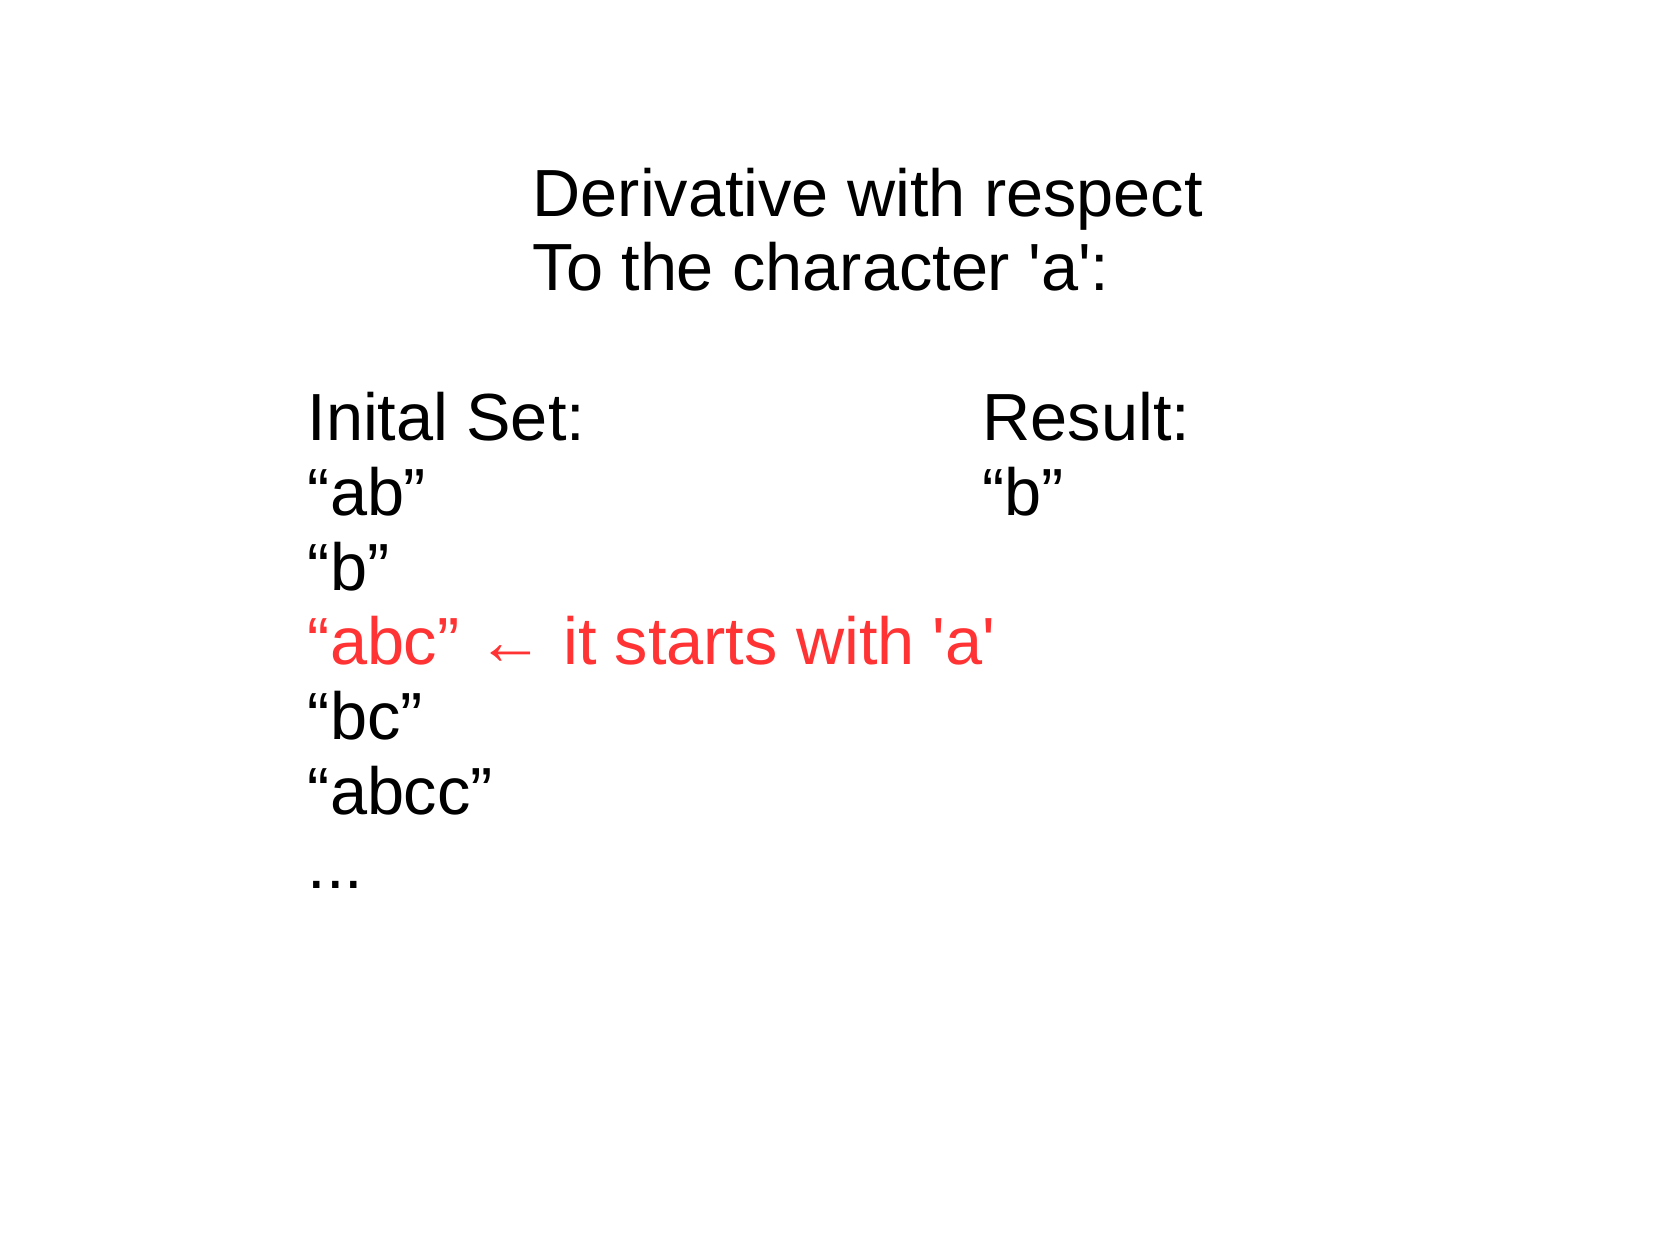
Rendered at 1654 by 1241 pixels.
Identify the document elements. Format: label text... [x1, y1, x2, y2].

subtitle Derivative with respect To the character 'a': Inital Set: Result: “ab” “b” “b” “abc” ← it starts with 'a' “bc” “abcc” ... [82, 49, 1571, 1010]
